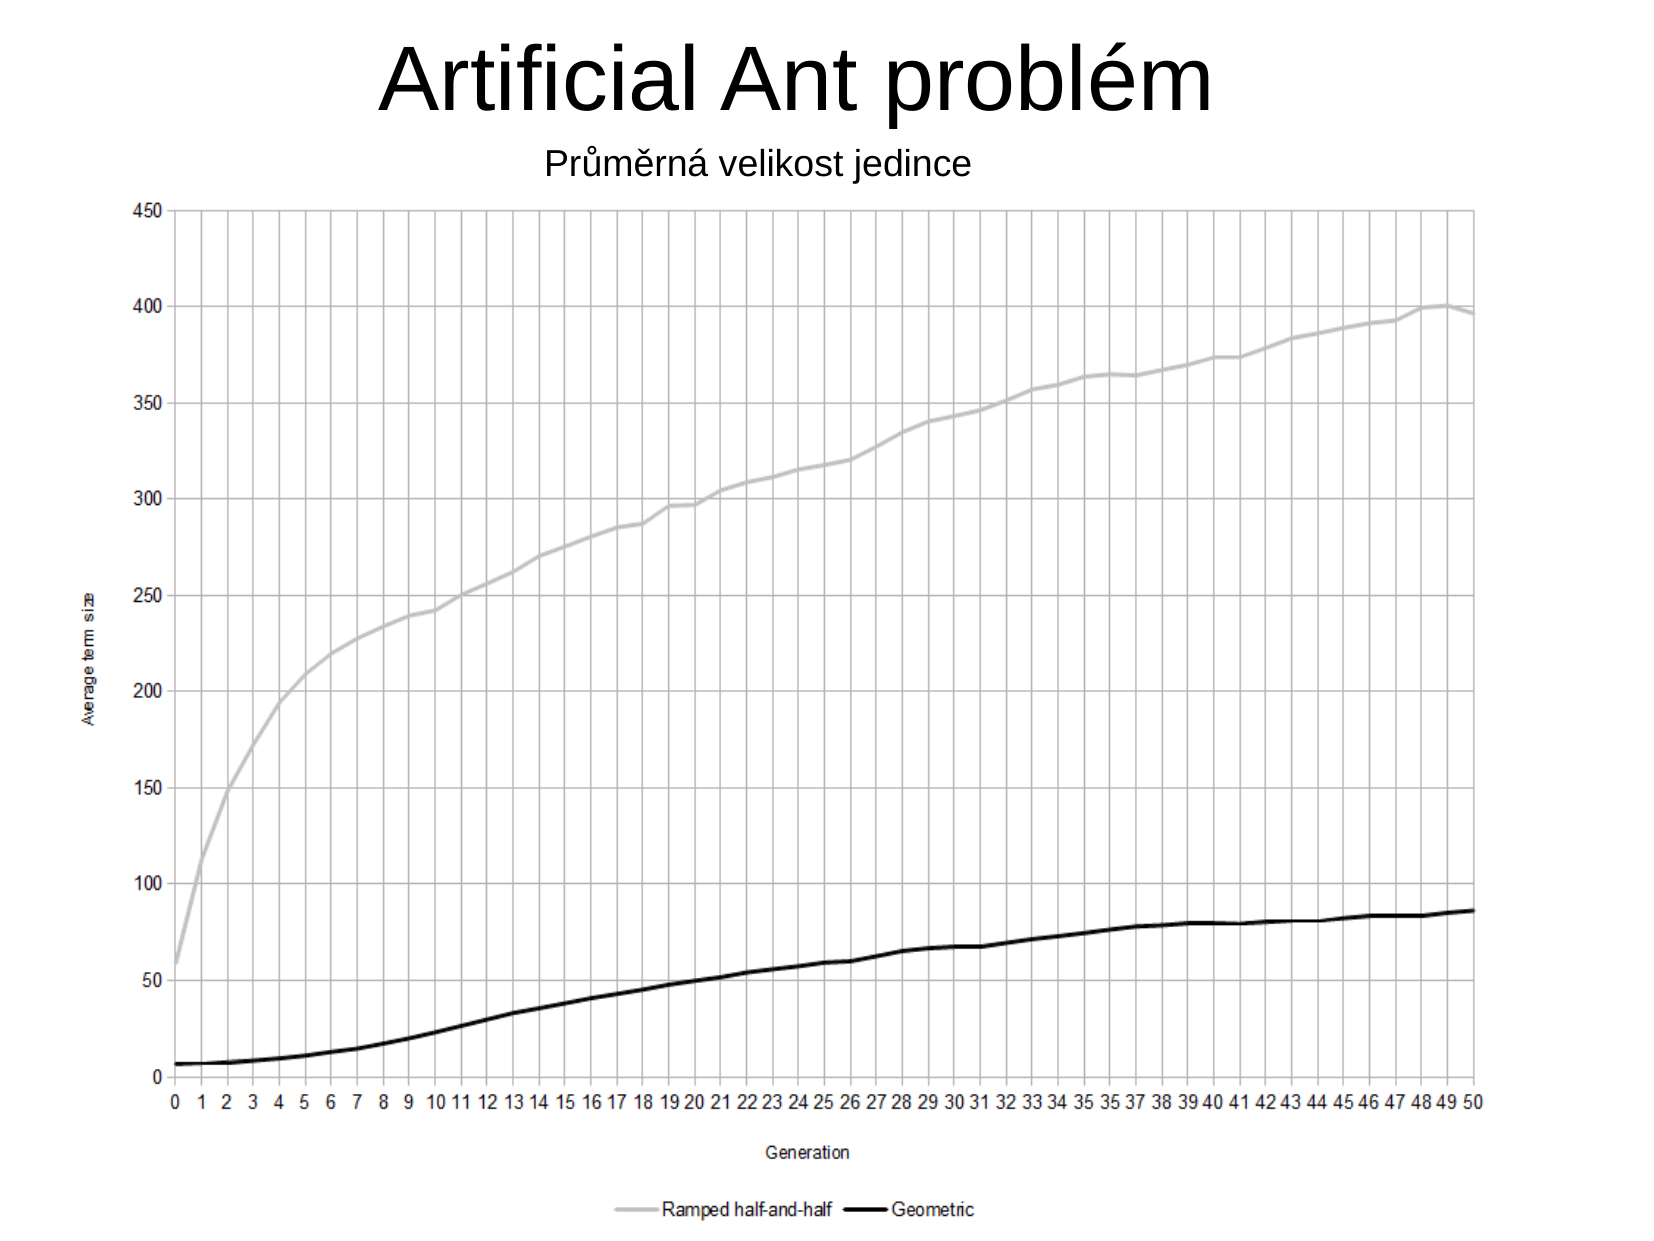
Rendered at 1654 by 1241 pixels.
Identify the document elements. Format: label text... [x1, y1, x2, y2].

text_box Průměrná velikost jedince [529, 135, 988, 192]
title Artificial Ant problém [53, 27, 1542, 130]
picture [54, 175, 1538, 1234]
